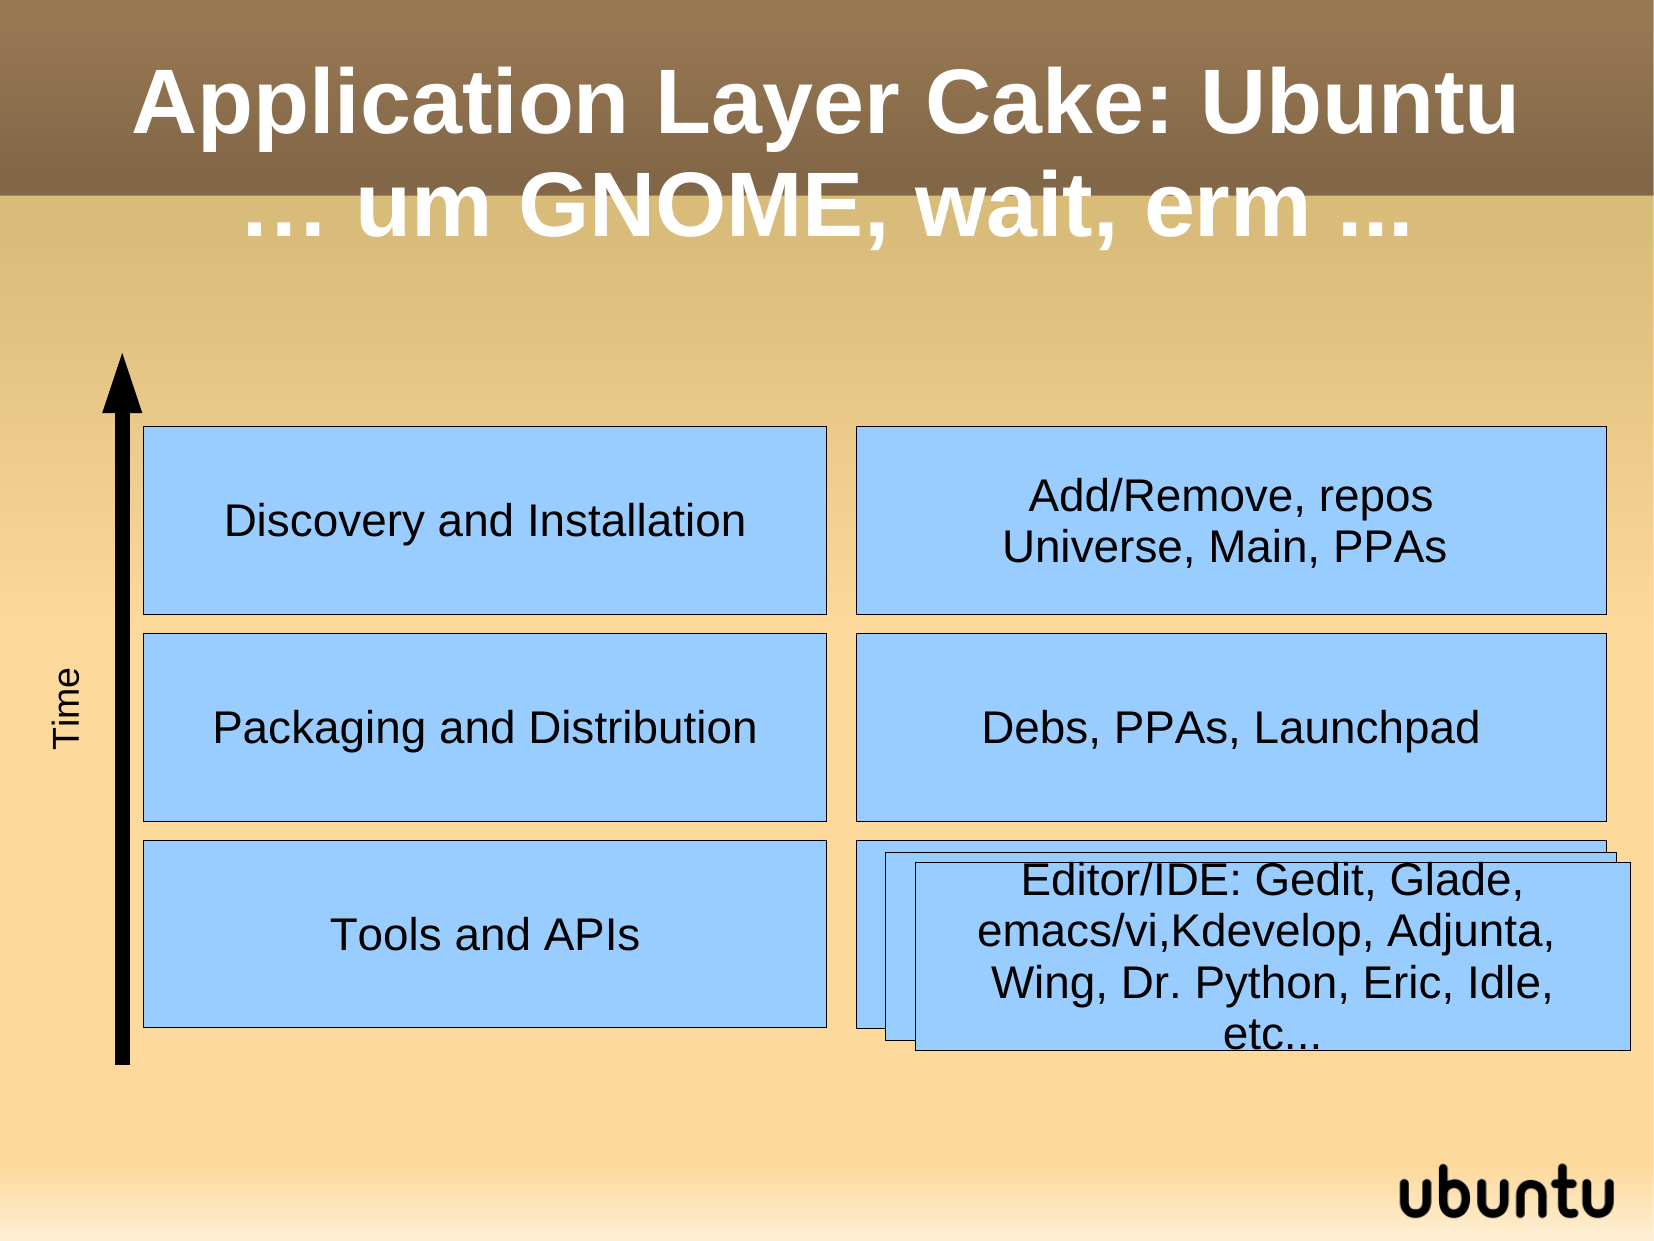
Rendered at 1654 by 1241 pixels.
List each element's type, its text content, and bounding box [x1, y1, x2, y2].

text_box Tools and APIs [143, 840, 827, 1028]
text_box Editor/IDE: Gedit, Glade, emacs/vi,Kdevelop, Adjunta, Wing, Dr. Python, Eric, Idle, etc... [915, 862, 1631, 1051]
text_box Debs, PPAs, Launchpad [856, 633, 1607, 822]
text_box Languages: Python, C, C#, Ruby, Javascript [885, 852, 1617, 1041]
title Application Layer Cake: Ubuntu … um GNOME, wait, erm ... [82, 50, 1571, 256]
text_box Add/Remove, repos Universe, Main, PPAs [856, 426, 1607, 615]
picture [0, 0, 1654, 1241]
text_box Time [37, 615, 113, 766]
text_box GUI Kits: Gtk, Qt, WxWidgets, Tk, EasyGUI, Zenity, Swing [856, 840, 1607, 1029]
text_box Discovery and Installation [143, 426, 827, 615]
text_box Packaging and Distribution [143, 633, 827, 822]
